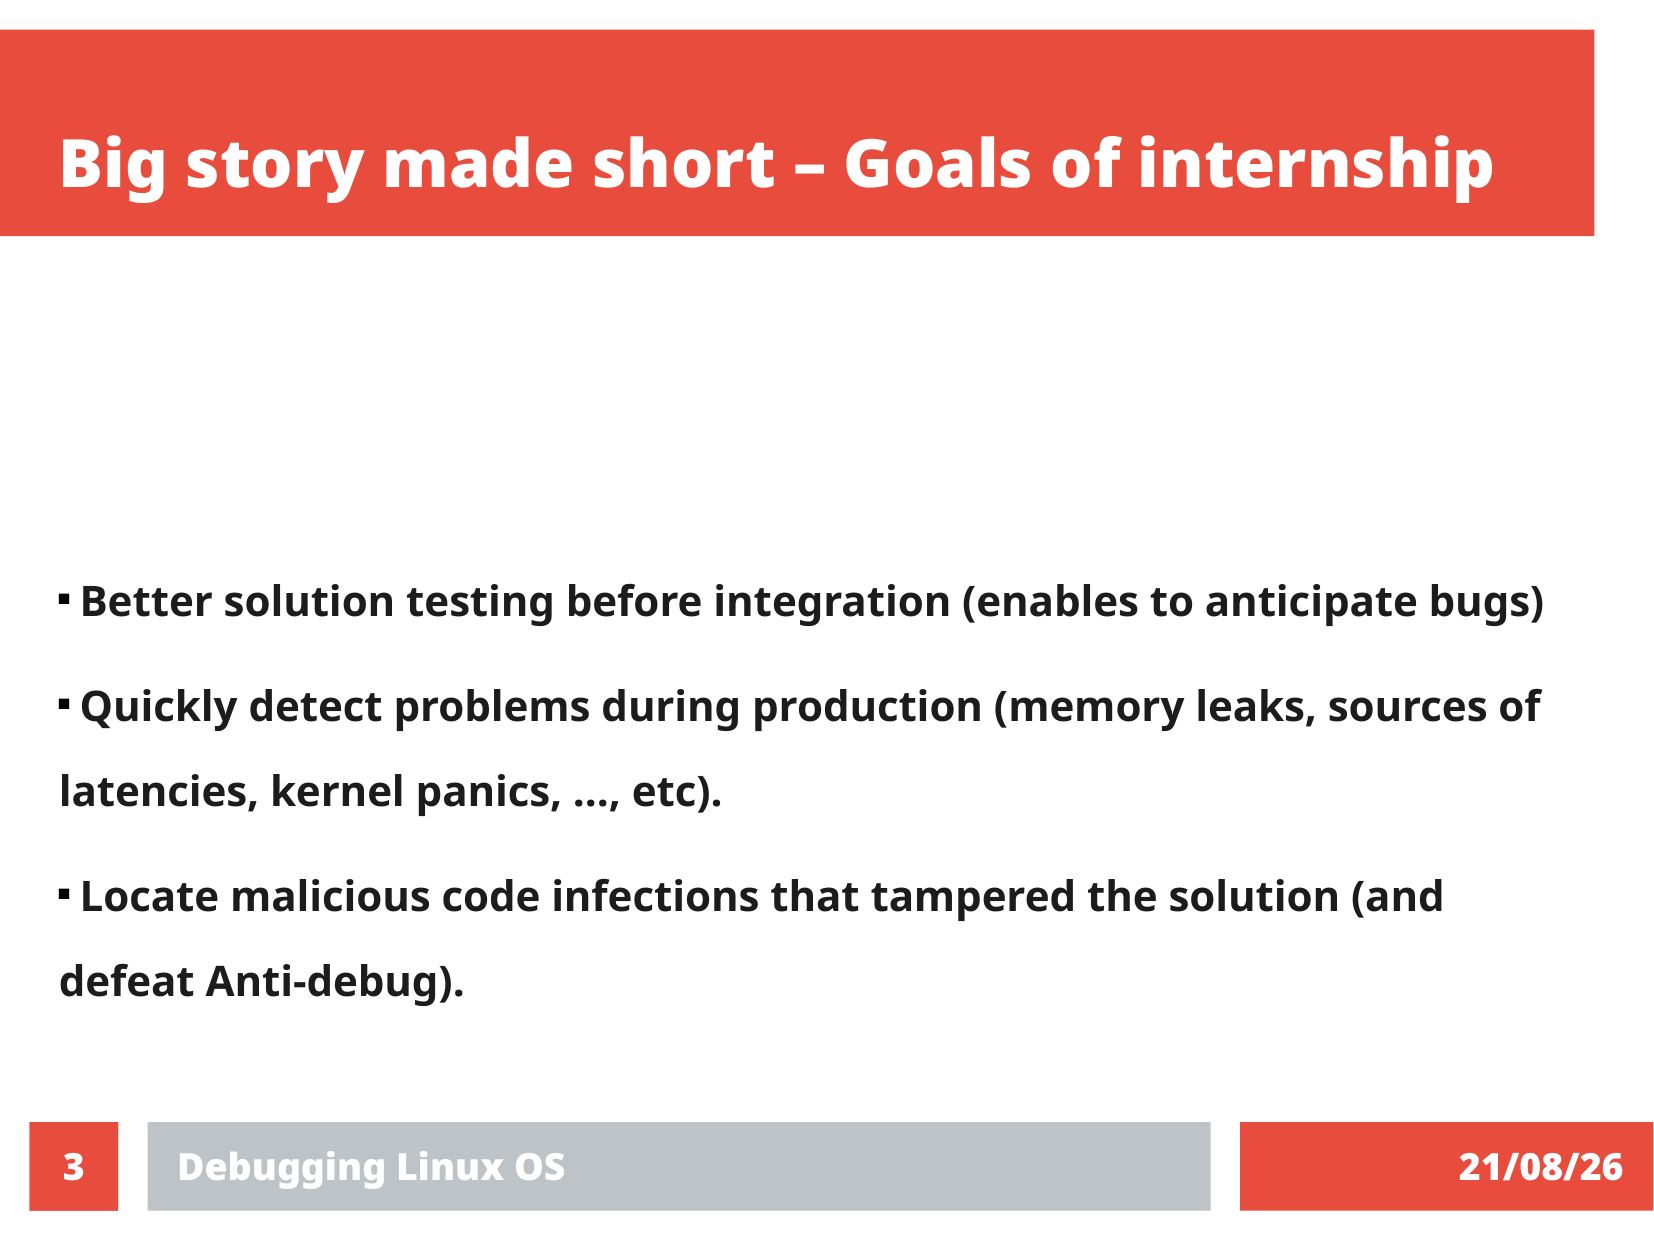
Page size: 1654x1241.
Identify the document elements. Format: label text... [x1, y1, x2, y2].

list Better solution testing before integration (enables to anticipate bugs) Quickly detect problems during production (memory leaks, sources of latencies, kernel panics, …, etc). Locate malicious code infections that tampered the solution (and defeat Anti-debug). [59, 543, 1565, 1058]
title Big story made short – Goals of internship [59, 59, 1595, 207]
